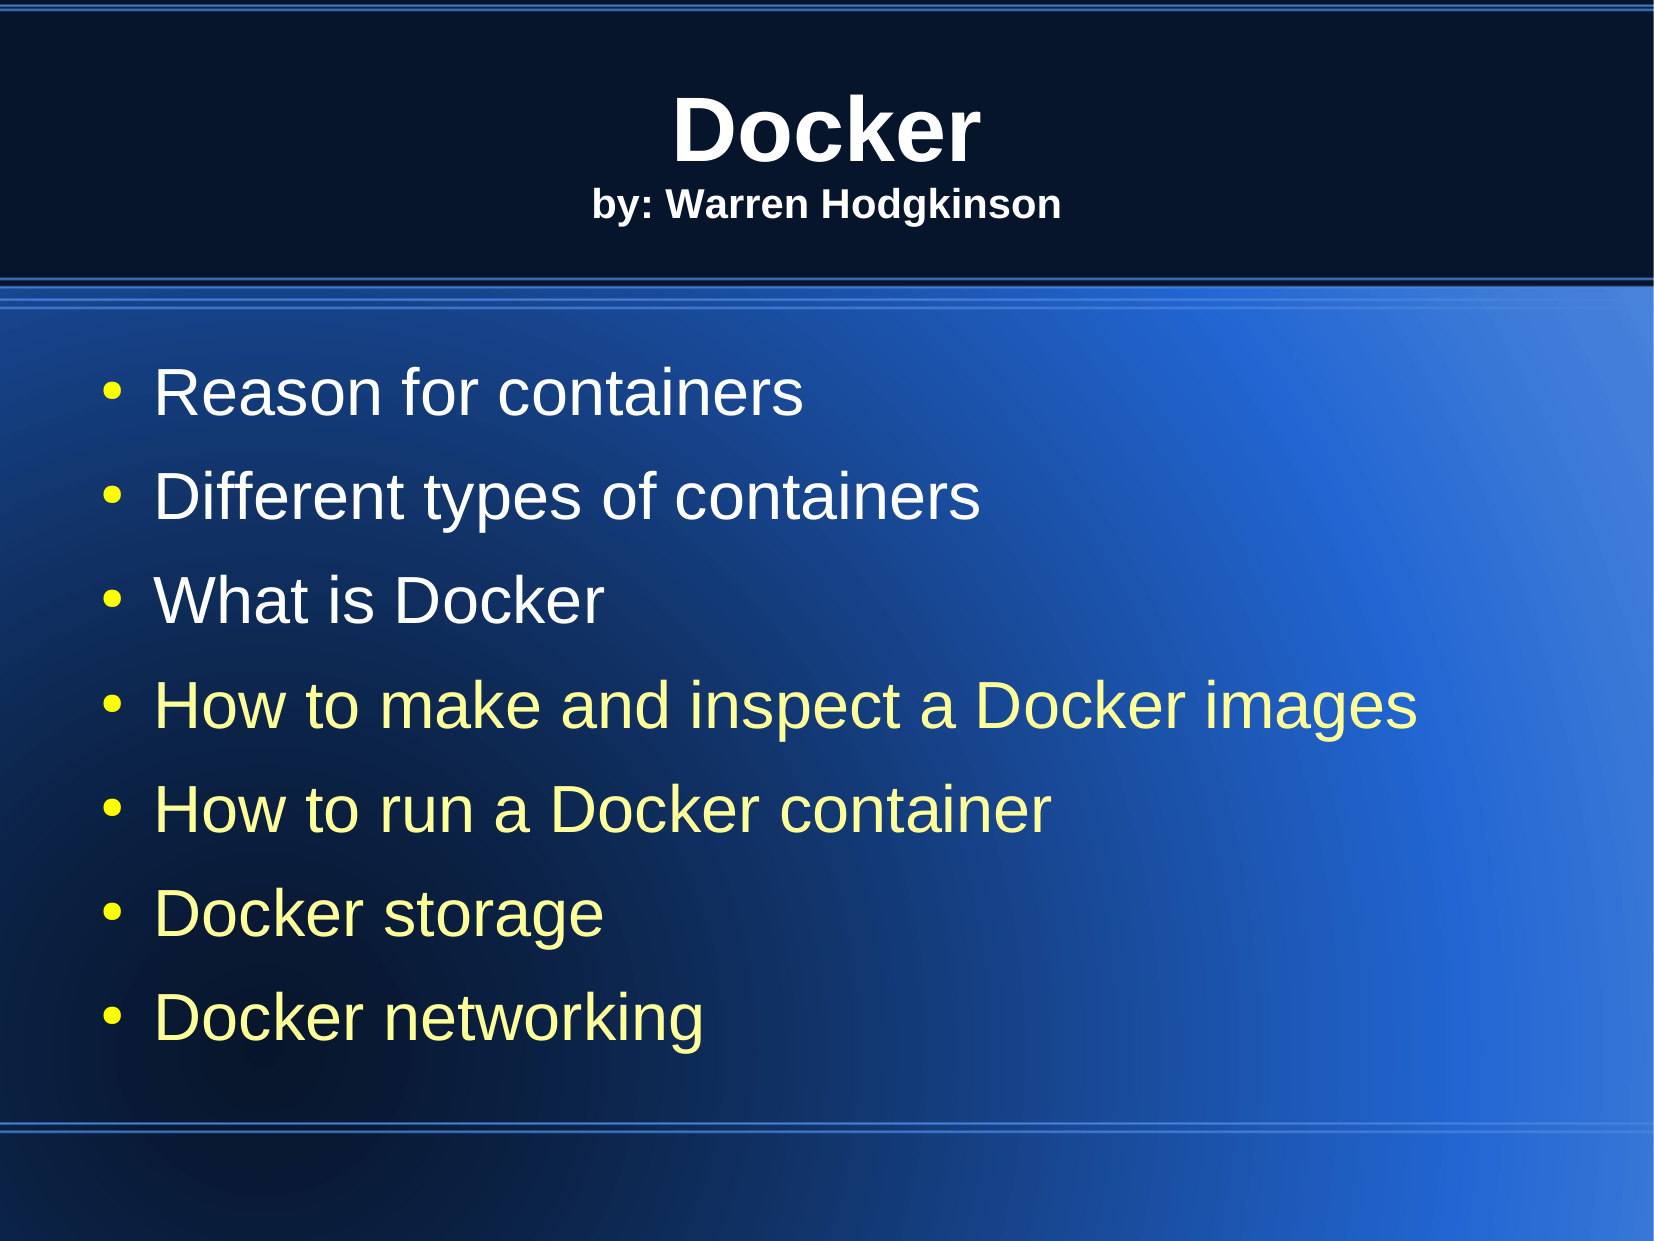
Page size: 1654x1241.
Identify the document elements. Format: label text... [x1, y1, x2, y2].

picture [0, 0, 1654, 1241]
title Docker by: Warren Hodgkinson [82, 49, 1571, 257]
list Reason for containers Different types of containers What is Docker How to make and inspect a Docker images How to run a Docker container Docker storage Docker networking [82, 355, 1571, 1058]
